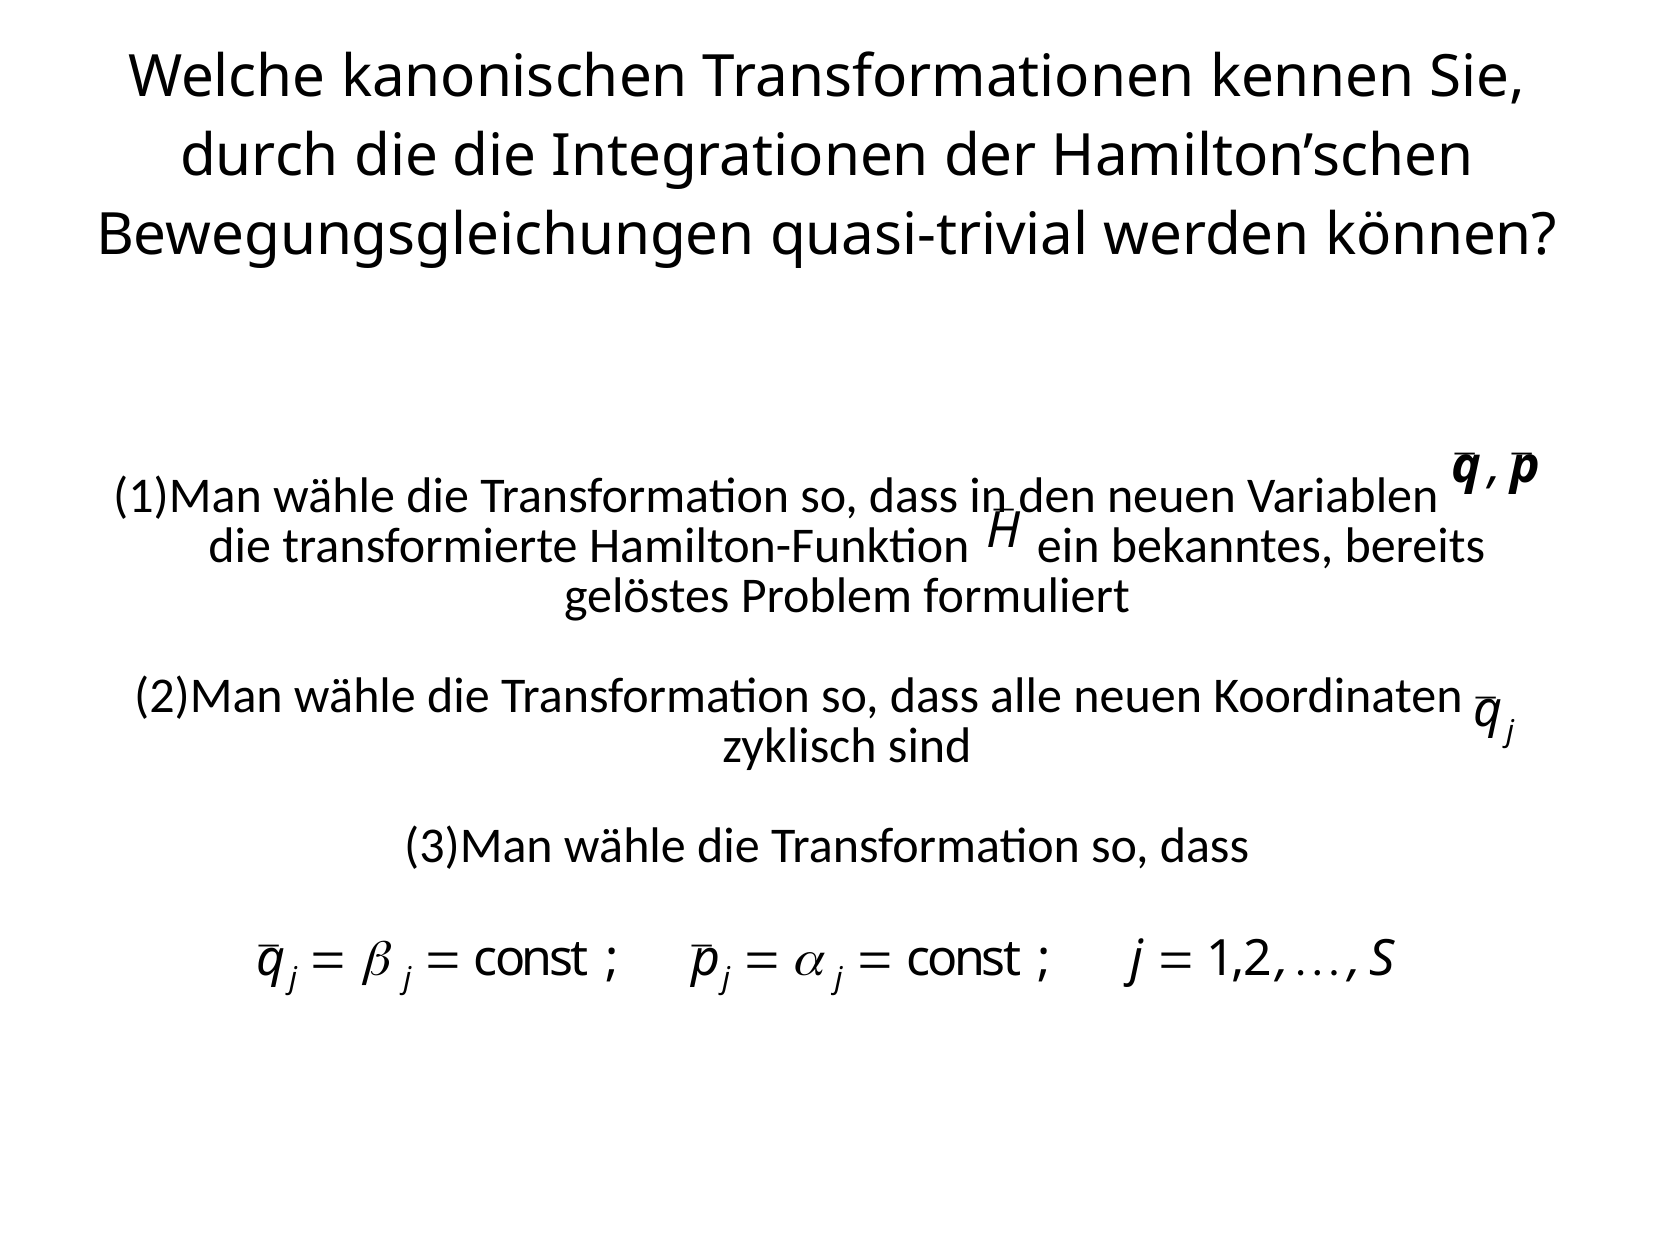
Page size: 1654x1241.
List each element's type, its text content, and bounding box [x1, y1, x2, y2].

chart [980, 500, 1028, 562]
title Welche kanonischen Transformationen kennen Sie, durch die die Integrationen der Hamilton’schen Bewegungsgleichungen quasi-trivial werden können? [82, 13, 1571, 290]
chart [1467, 680, 1521, 749]
subtitle Man wähle die Transformation so, dass in den neuen Variablen die transformierte Hamilton-Funktion ein bekanntes, bereits gelöstes Problem formuliert Man wähle die Transformation so, dass alle neuen Koordinaten zyklisch sind Man wähle die Transformation so, dass [82, 290, 1571, 1010]
chart [1445, 436, 1543, 498]
chart [250, 928, 1404, 998]
